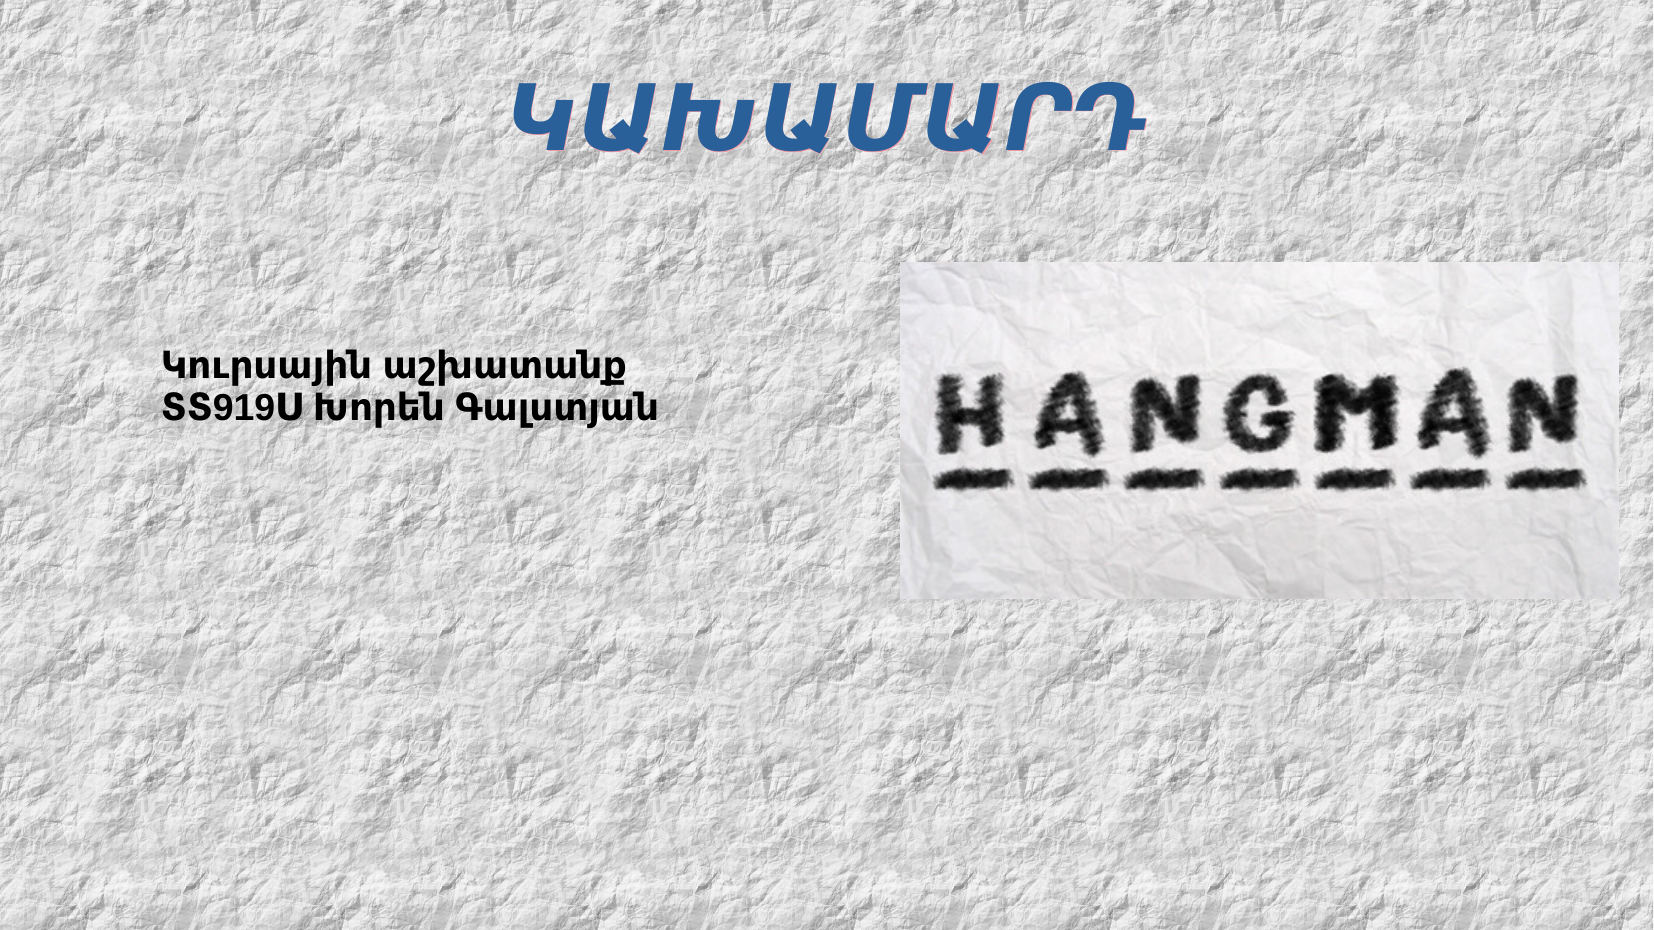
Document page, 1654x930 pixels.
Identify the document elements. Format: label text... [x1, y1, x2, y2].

title ԿԱԽԱՄԱՐԴ [82, 31, 1571, 199]
picture [0, 0, 1654, 930]
text_box Կուրսային աշխատանք ՏՏ919Ս Խորեն Գալստյան [146, 337, 675, 437]
